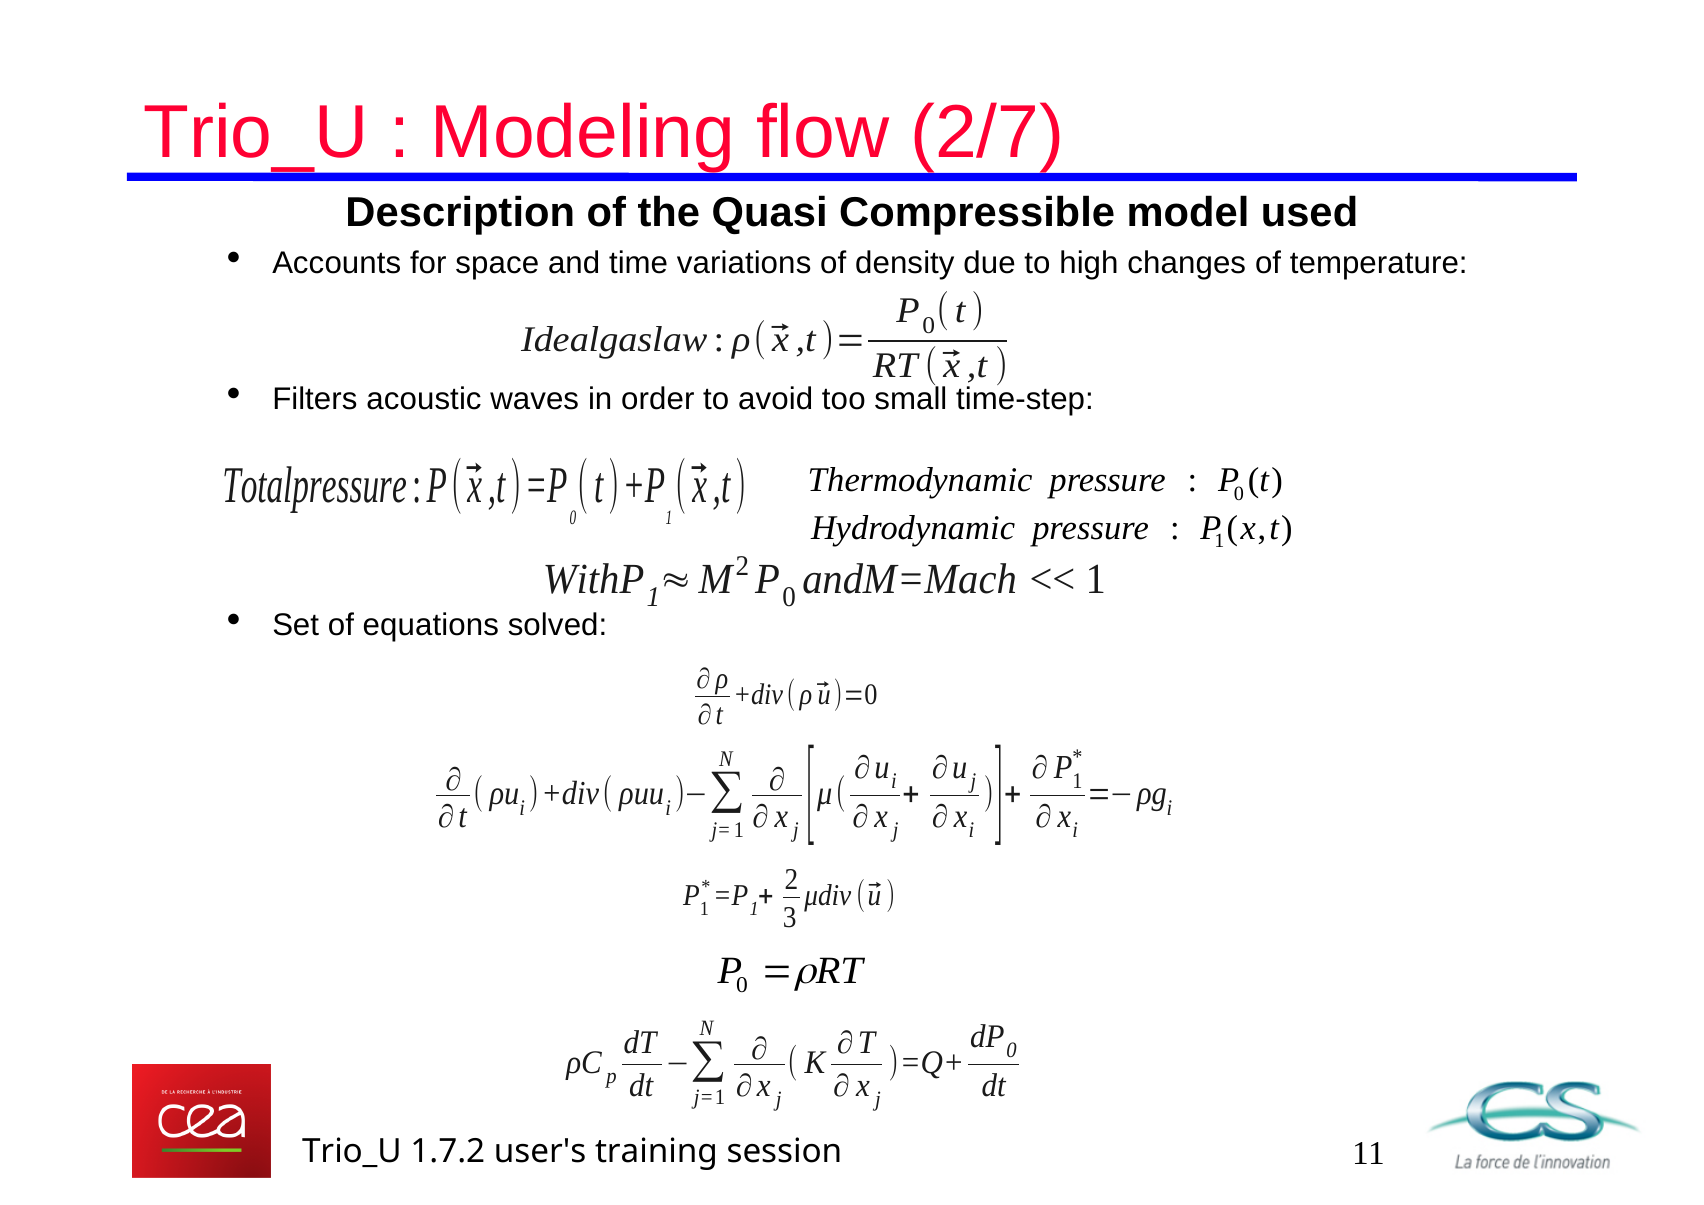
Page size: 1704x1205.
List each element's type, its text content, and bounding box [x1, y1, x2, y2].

chart [426, 743, 1184, 848]
chart [214, 454, 758, 531]
chart [509, 288, 1023, 387]
picture [1423, 1072, 1648, 1179]
chart [674, 861, 904, 934]
chart [533, 454, 1299, 613]
chart [710, 944, 875, 1003]
picture [132, 1064, 271, 1178]
chart [556, 1015, 1033, 1111]
title Trio_U : Modeling flow (2/7) [127, 39, 1577, 177]
chart [686, 660, 888, 732]
list Description of the Quasi Compressible model used Accounts for space and time variations of density due to high changes of temperature: Filters acoustic waves in order to avoid too small time-step: Set of equations solved: [127, 177, 1577, 1036]
